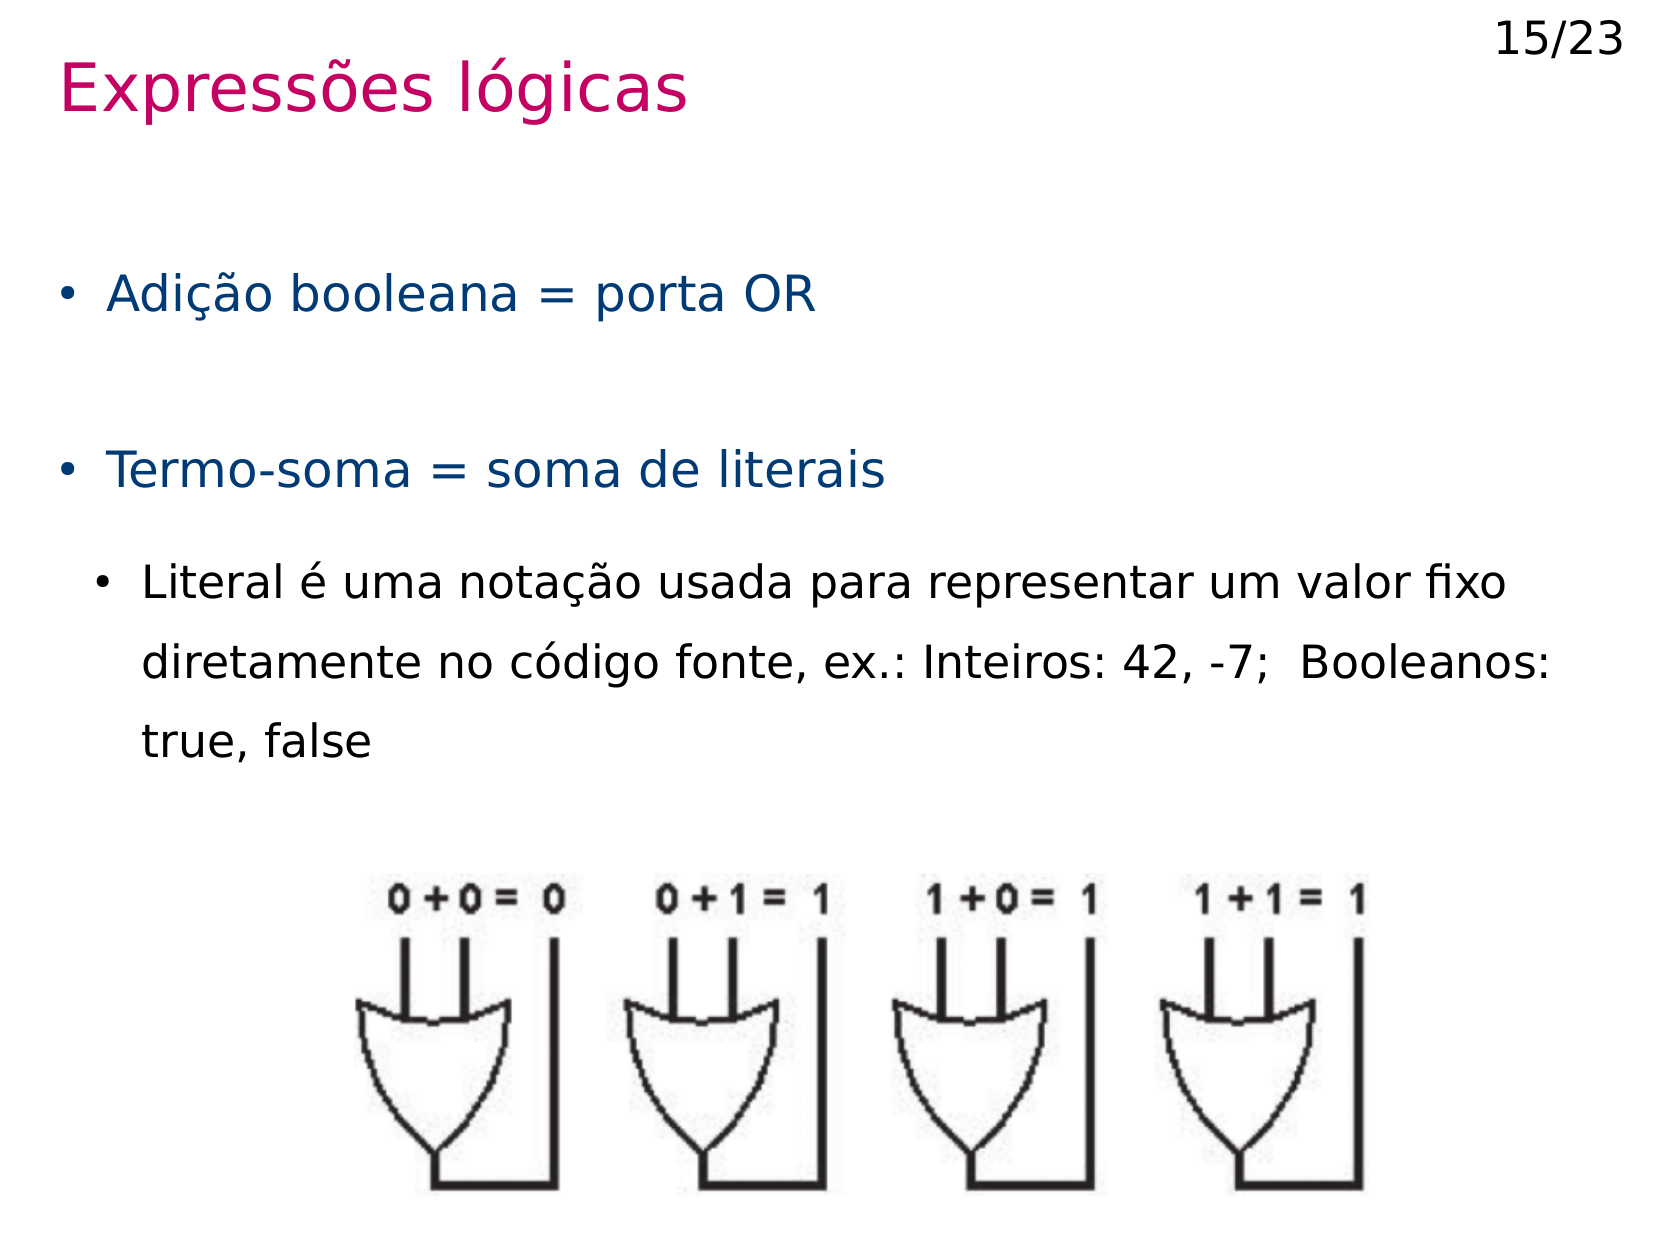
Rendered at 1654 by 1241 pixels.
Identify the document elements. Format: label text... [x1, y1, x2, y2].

list Adição booleana = porta OR Termo-soma = soma de literais Literal é uma notação usada para representar um valor fixo diretamente no código fonte, ex.: Inteiros: 42, -7; Booleanos: true, false [59, 236, 1625, 1211]
title Expressões lógicas [59, 18, 1625, 160]
picture [354, 873, 1370, 1196]
